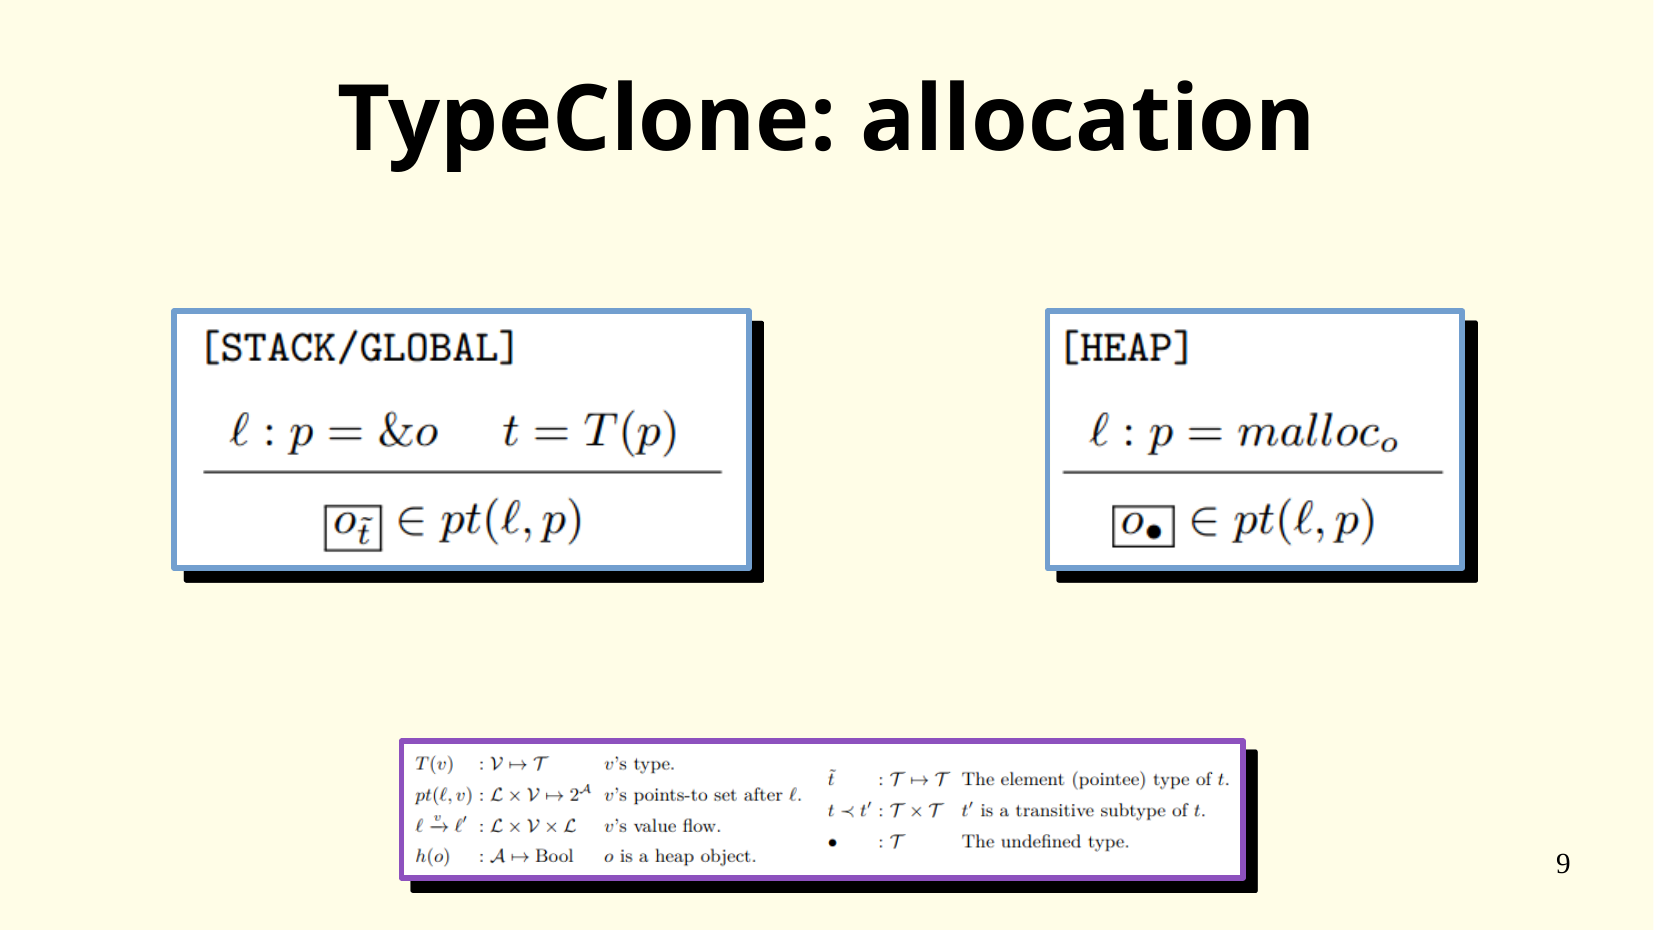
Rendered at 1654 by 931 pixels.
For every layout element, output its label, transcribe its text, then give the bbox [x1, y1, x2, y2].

title TypeClone: allocation [82, 37, 1571, 193]
picture [177, 314, 747, 566]
picture [404, 744, 1241, 875]
picture [1050, 314, 1460, 566]
